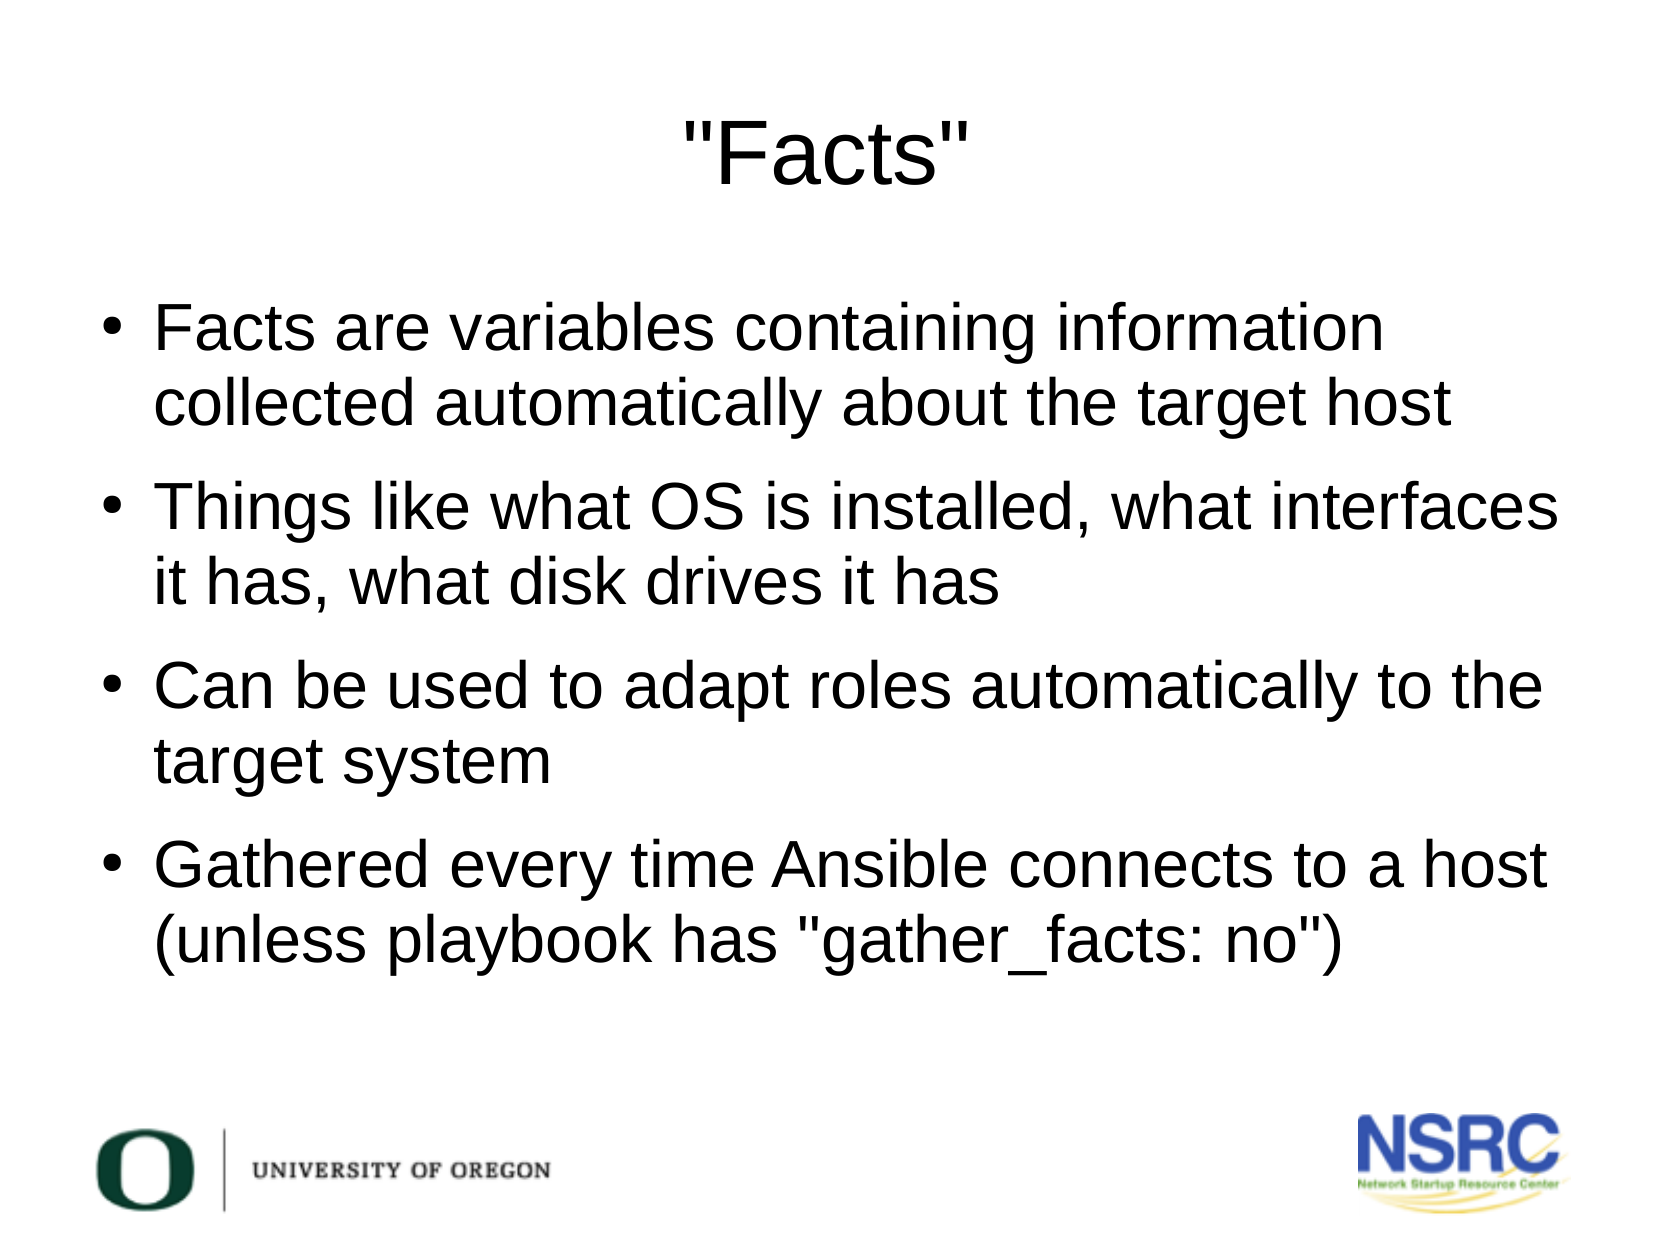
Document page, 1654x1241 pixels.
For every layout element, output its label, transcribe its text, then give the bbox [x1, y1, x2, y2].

picture [1358, 1113, 1571, 1216]
title "Facts" [82, 49, 1571, 257]
picture [82, 1125, 566, 1216]
list Facts are variables containing information collected automatically about the target host Things like what OS is installed, what interfaces it has, what disk drives it has Can be used to adapt roles automatically to the target system Gathered every time Ansible connects to a host (unless playbook has "gather_facts: no") [82, 290, 1571, 1010]
